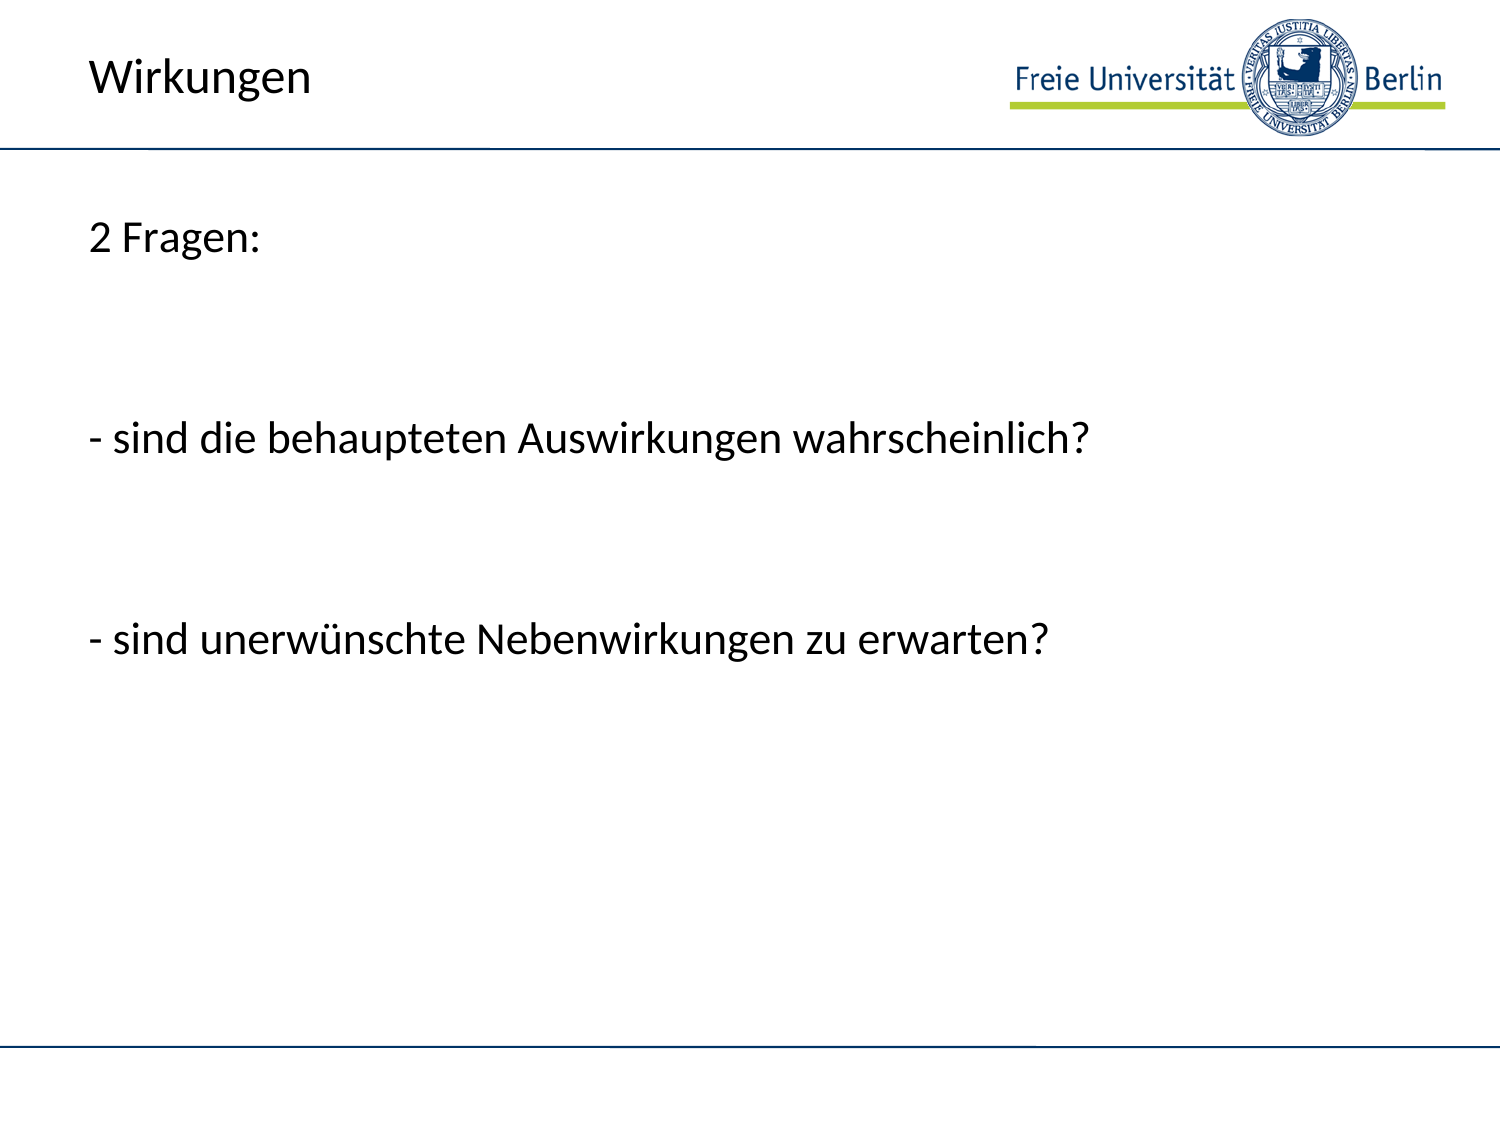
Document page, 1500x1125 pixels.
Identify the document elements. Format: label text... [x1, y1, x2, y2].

title Wirkungen [88, 12, 974, 135]
picture [1009, 19, 1446, 137]
list 2 Fragen: - sind die behaupteten Auswirkungen wahrscheinlich? - sind unerwünschte Nebenwirkungen zu erwarten? [88, 206, 1417, 1033]
